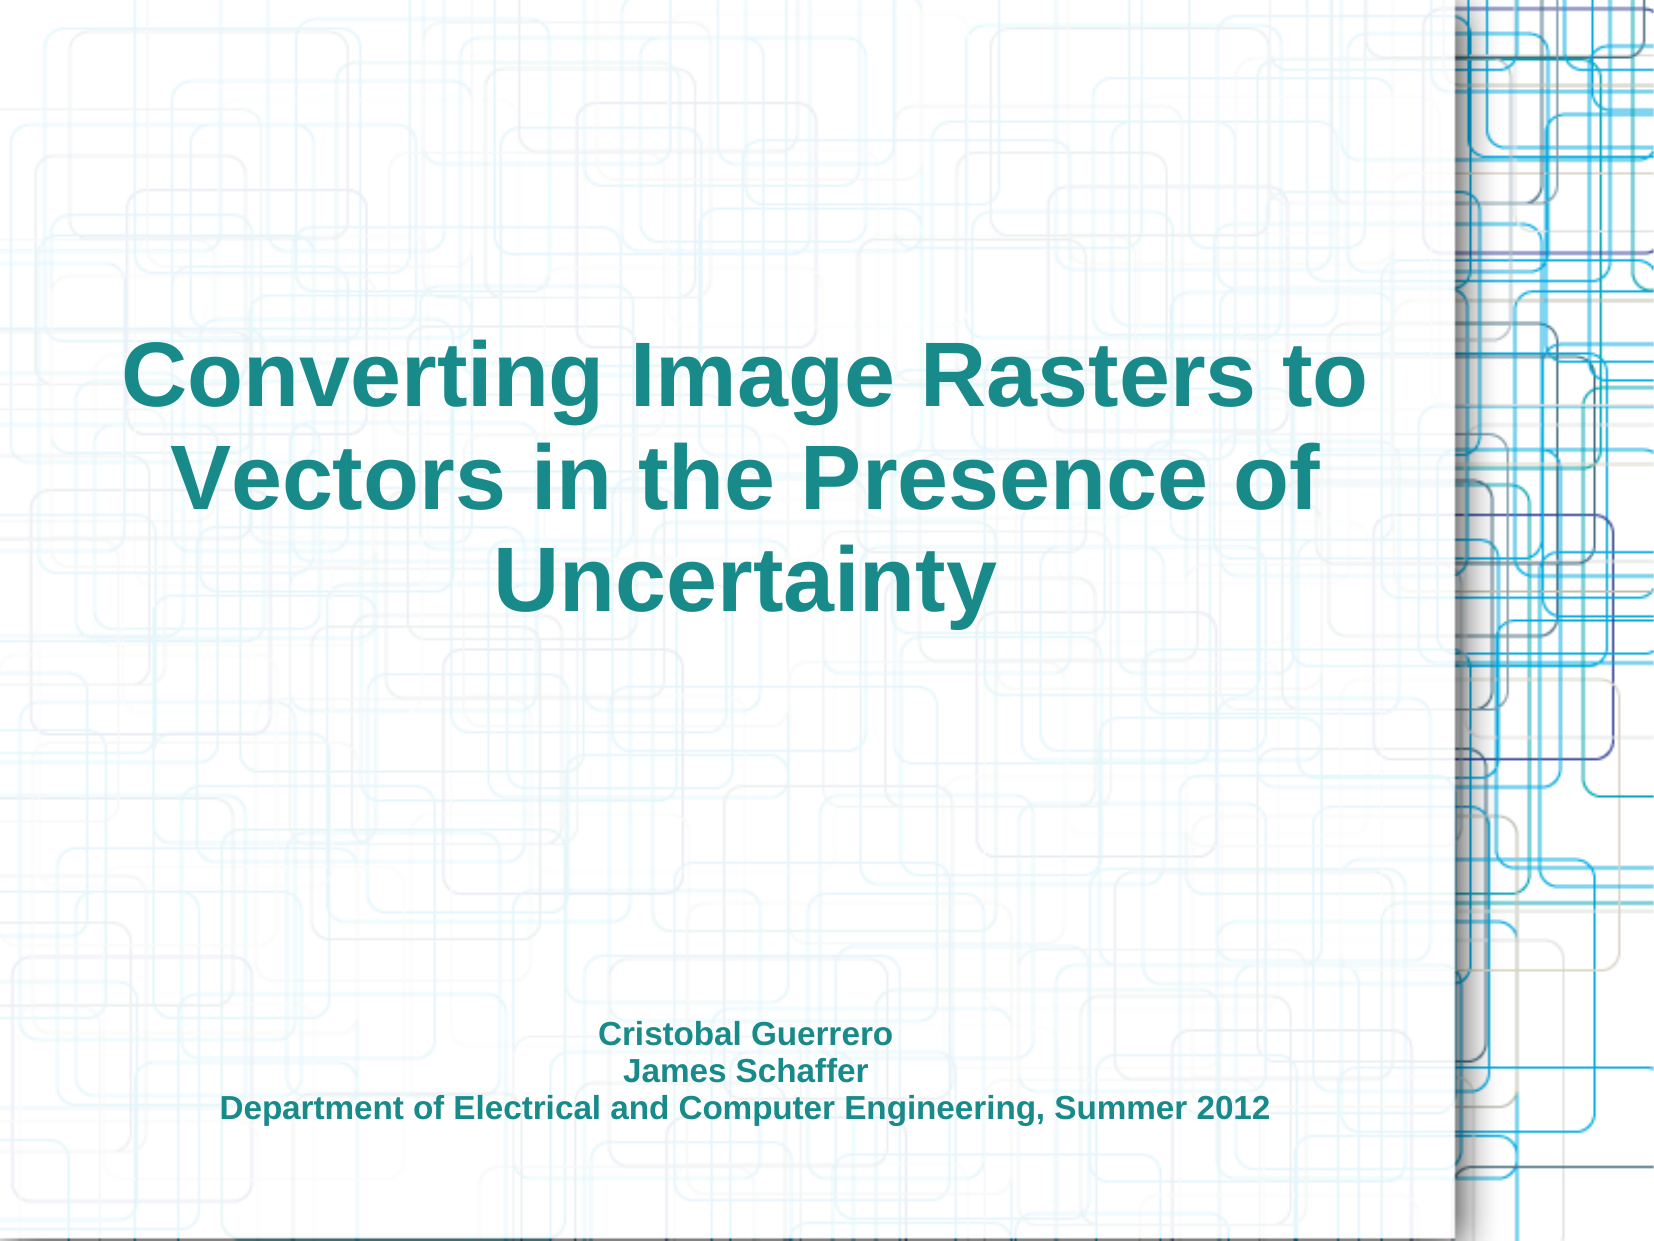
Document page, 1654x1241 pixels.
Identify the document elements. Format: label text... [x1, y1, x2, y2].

title Converting Image Rasters to Vectors in the Presence of Uncertainty [66, 323, 1426, 632]
title Cristobal Guerrero James Schaffer Department of Electrical and Computer Engineering, Summer 2012 [66, 975, 1426, 1168]
picture [0, 0, 1654, 1241]
